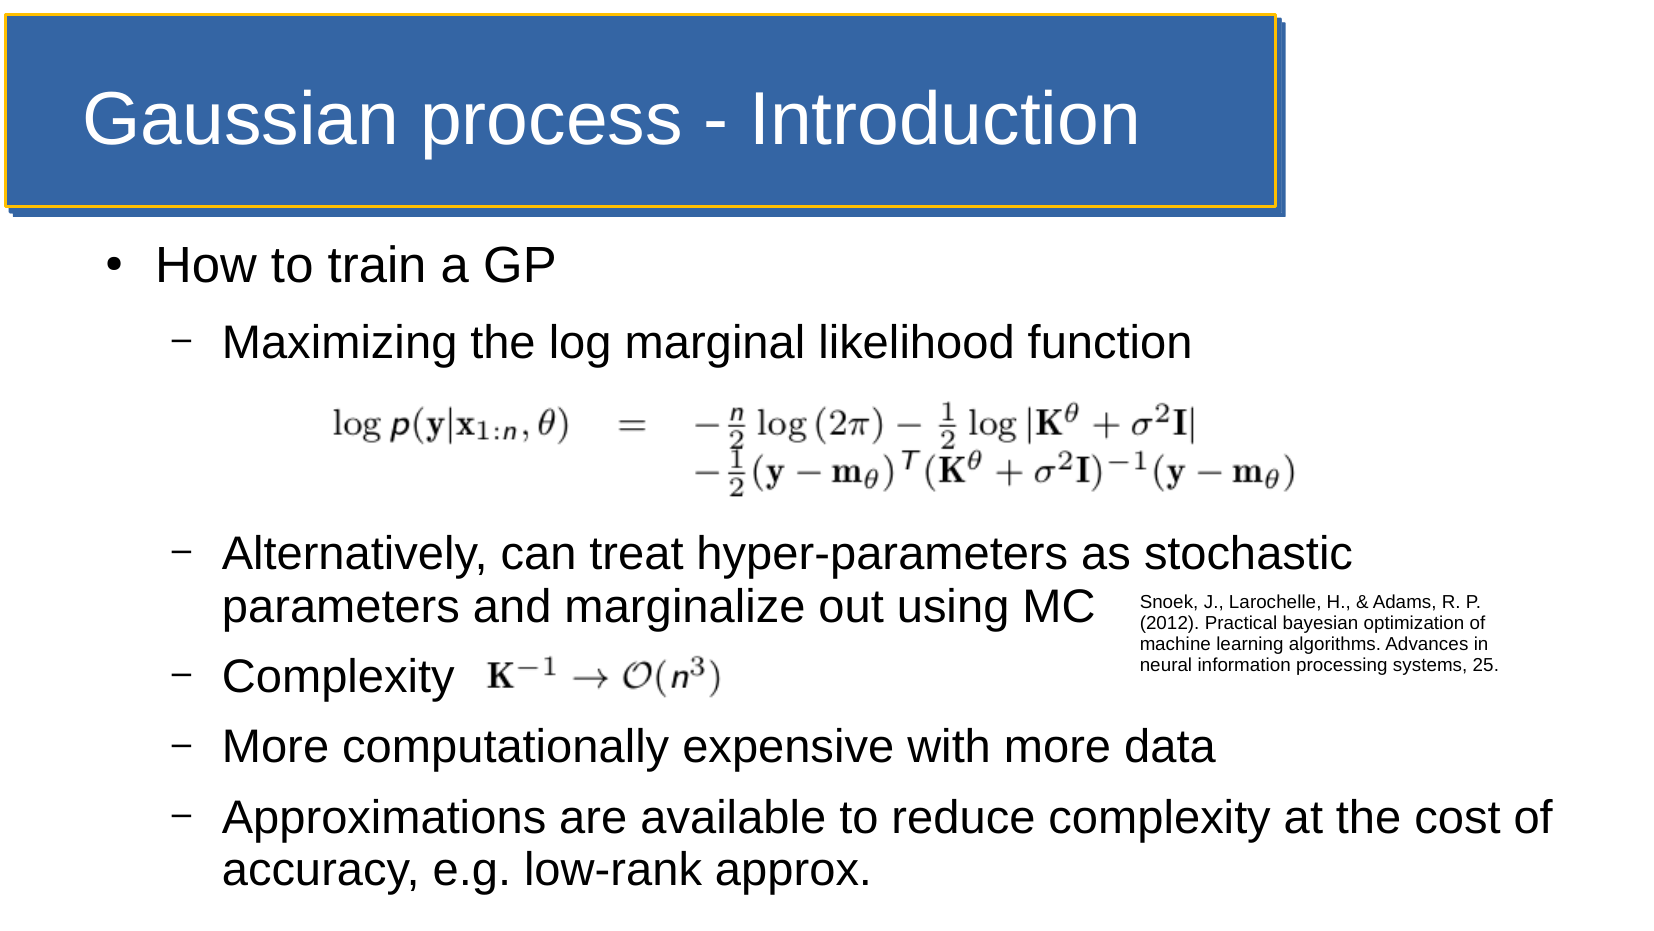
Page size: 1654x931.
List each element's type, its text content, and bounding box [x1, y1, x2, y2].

text_box Snoek, J., Larochelle, H., & Adams, R. P. (2012). Practical bayesian optimization of machine learning algorithms. Advances in neural information processing systems, 25. [1125, 584, 1538, 684]
title Gaussian process - Introduction [82, 44, 1235, 192]
picture [320, 397, 1303, 506]
picture [482, 650, 727, 707]
list How to train a GP Maximizing the log marginal likelihood function Alternatively, can treat hyper-parameters as stochastic parameters and marginalize out using MC Complexity More computationally expensive with more data Approximations are available to reduce complexity at the cost of accuracy, e.g. low-rank approx. [88, 236, 1565, 901]
